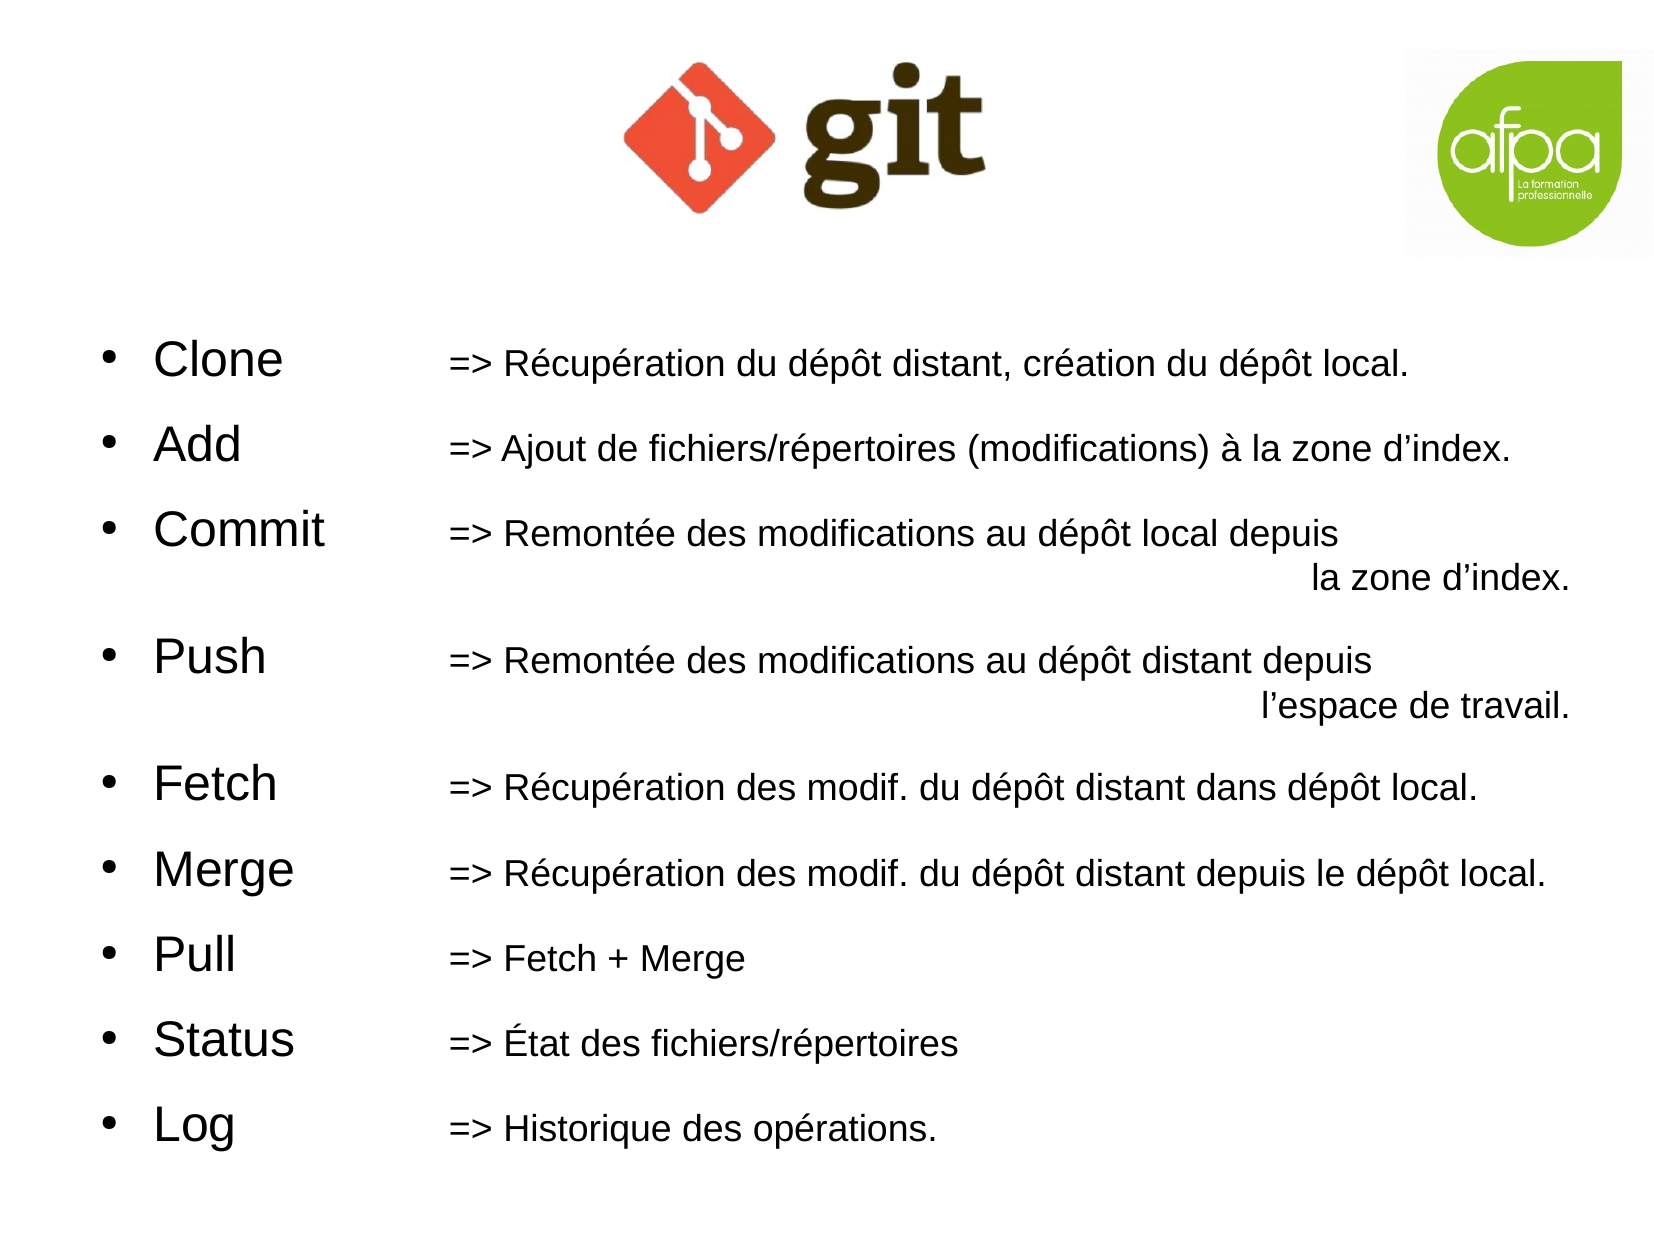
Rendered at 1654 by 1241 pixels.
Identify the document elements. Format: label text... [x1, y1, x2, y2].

picture [1405, 49, 1654, 257]
picture [581, 35, 1042, 233]
list Clone => Récupération du dépôt distant, création du dépôt local. Add => Ajout de fichiers/répertoires (modifications) à la zone d’index. Commit => Remontée des modifications au dépôt local depuis la zone d’index. Push => Remontée des modifications au dépôt distant depuis l’espace de travail. Fetch => Récupération des modif. du dépôt distant dans dépôt local. Merge => Récupération des modif. du dépôt distant depuis le dépôt local. Pull => Fetch + Merge Status => État des fichiers/répertoires Log => Historique des opérations. [82, 330, 1571, 1182]
